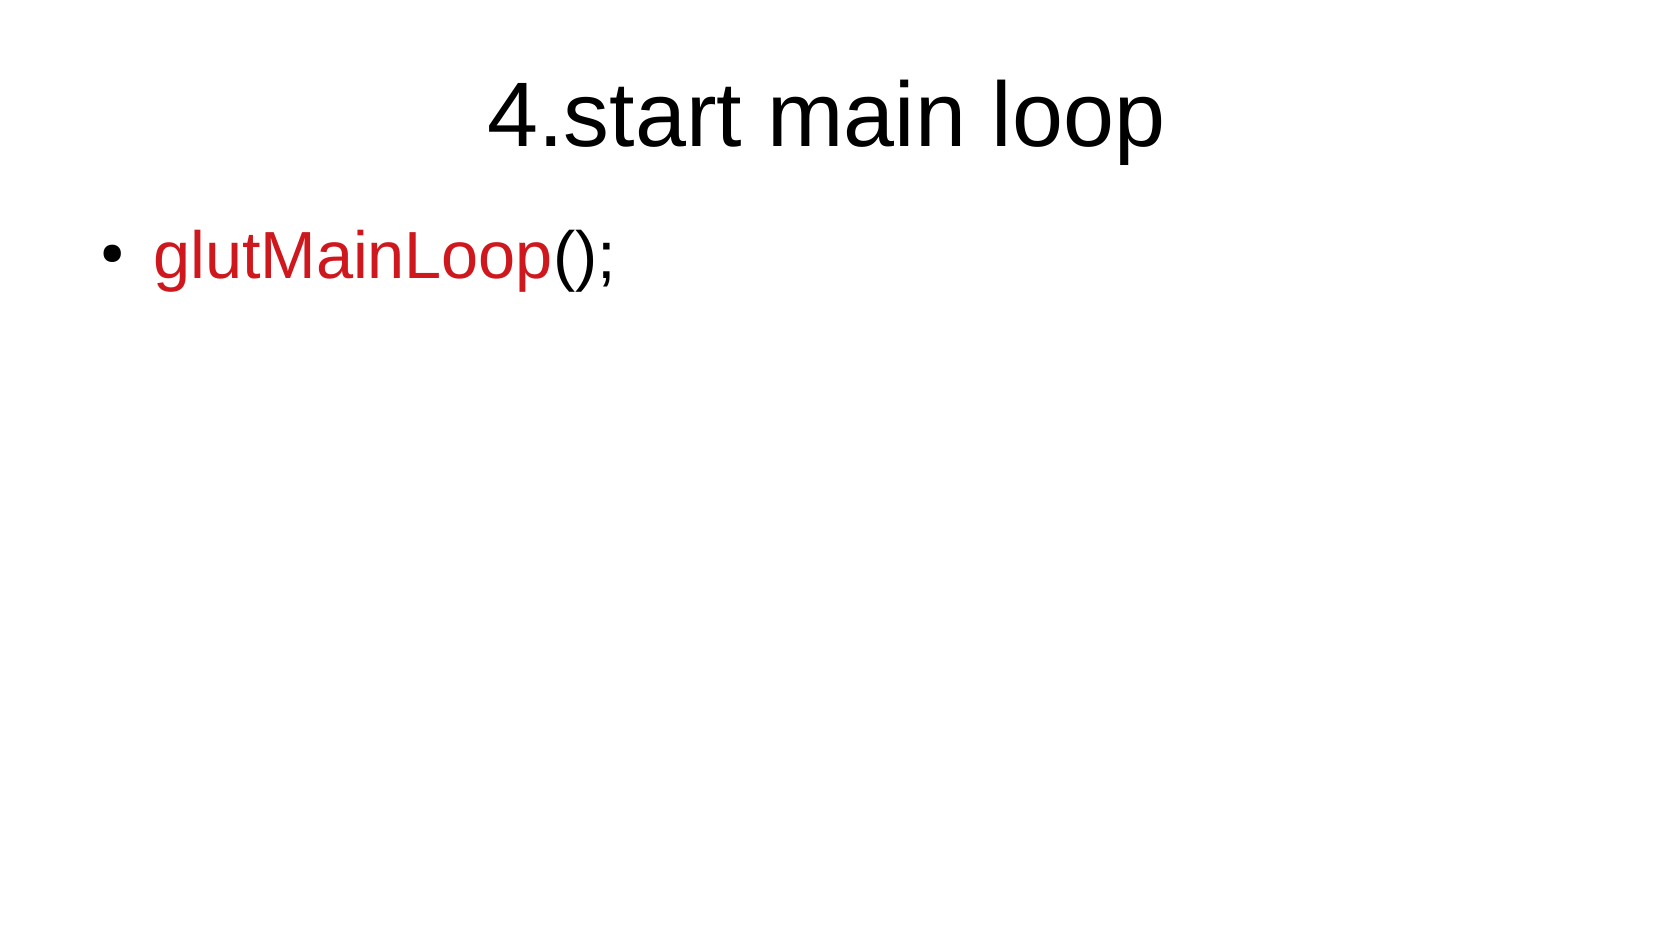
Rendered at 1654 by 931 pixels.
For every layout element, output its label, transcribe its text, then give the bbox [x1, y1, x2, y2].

title 4.start main loop [82, 37, 1571, 193]
list glutMainLoop(); [82, 217, 1571, 758]
